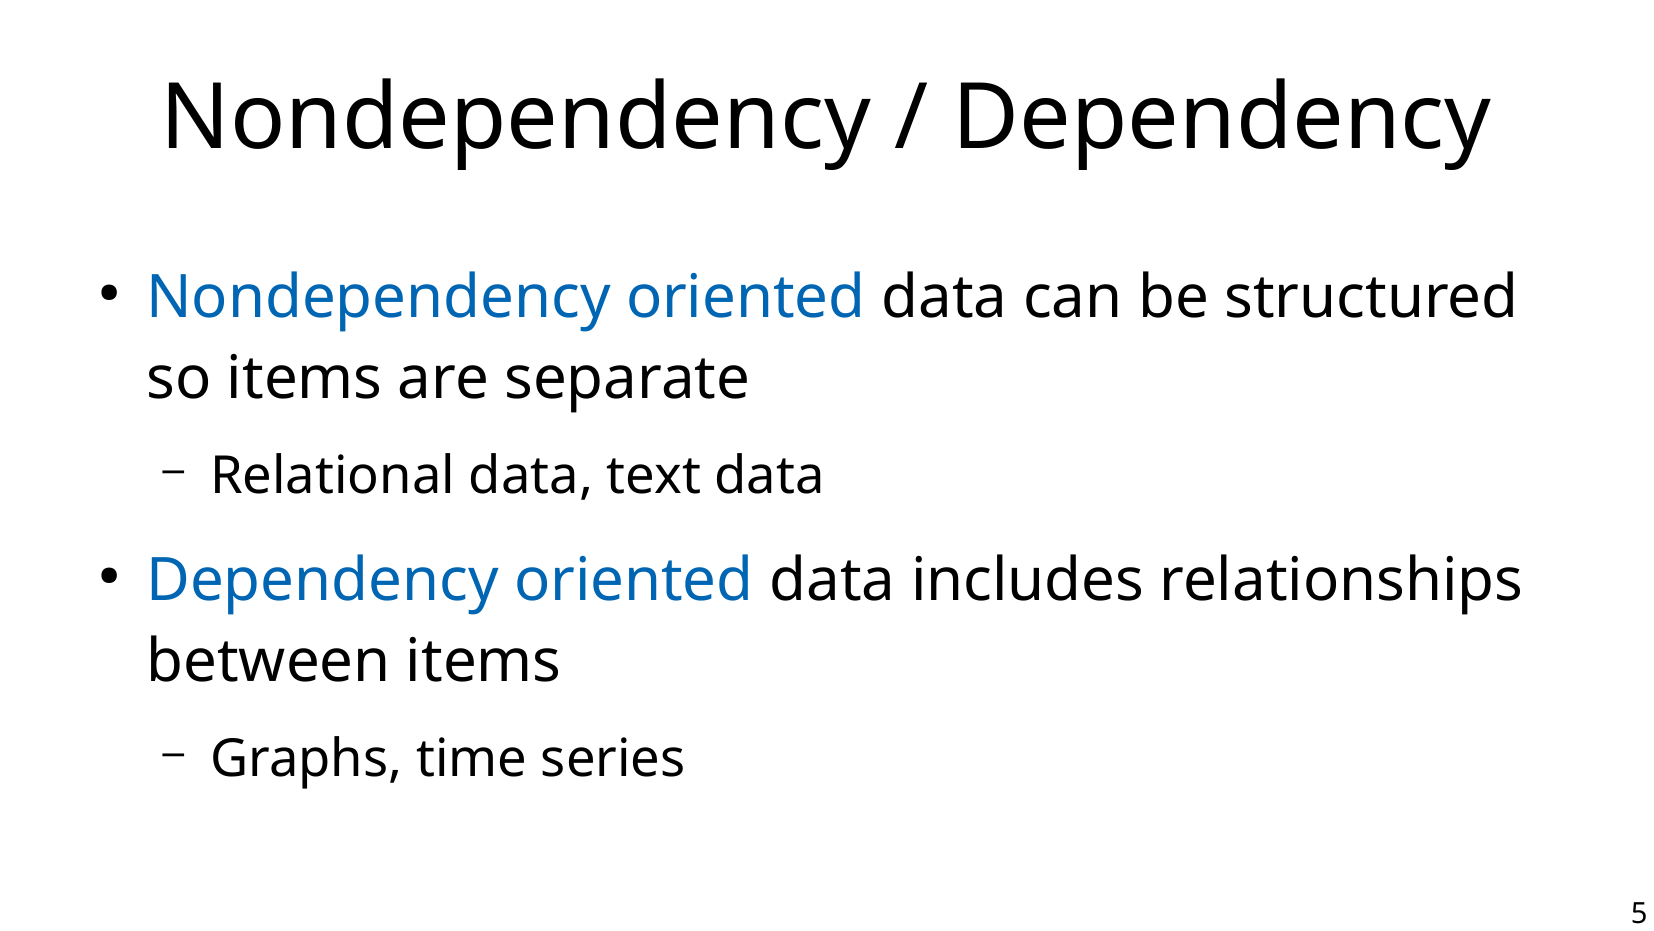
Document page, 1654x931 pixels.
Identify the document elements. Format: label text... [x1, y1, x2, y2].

title Nondependency / Dependency [82, 1, 1571, 226]
list Nondependency oriented data can be structured so items are separate Relational data, text data Dependency oriented data includes relationships between items Graphs, time series [82, 253, 1571, 793]
